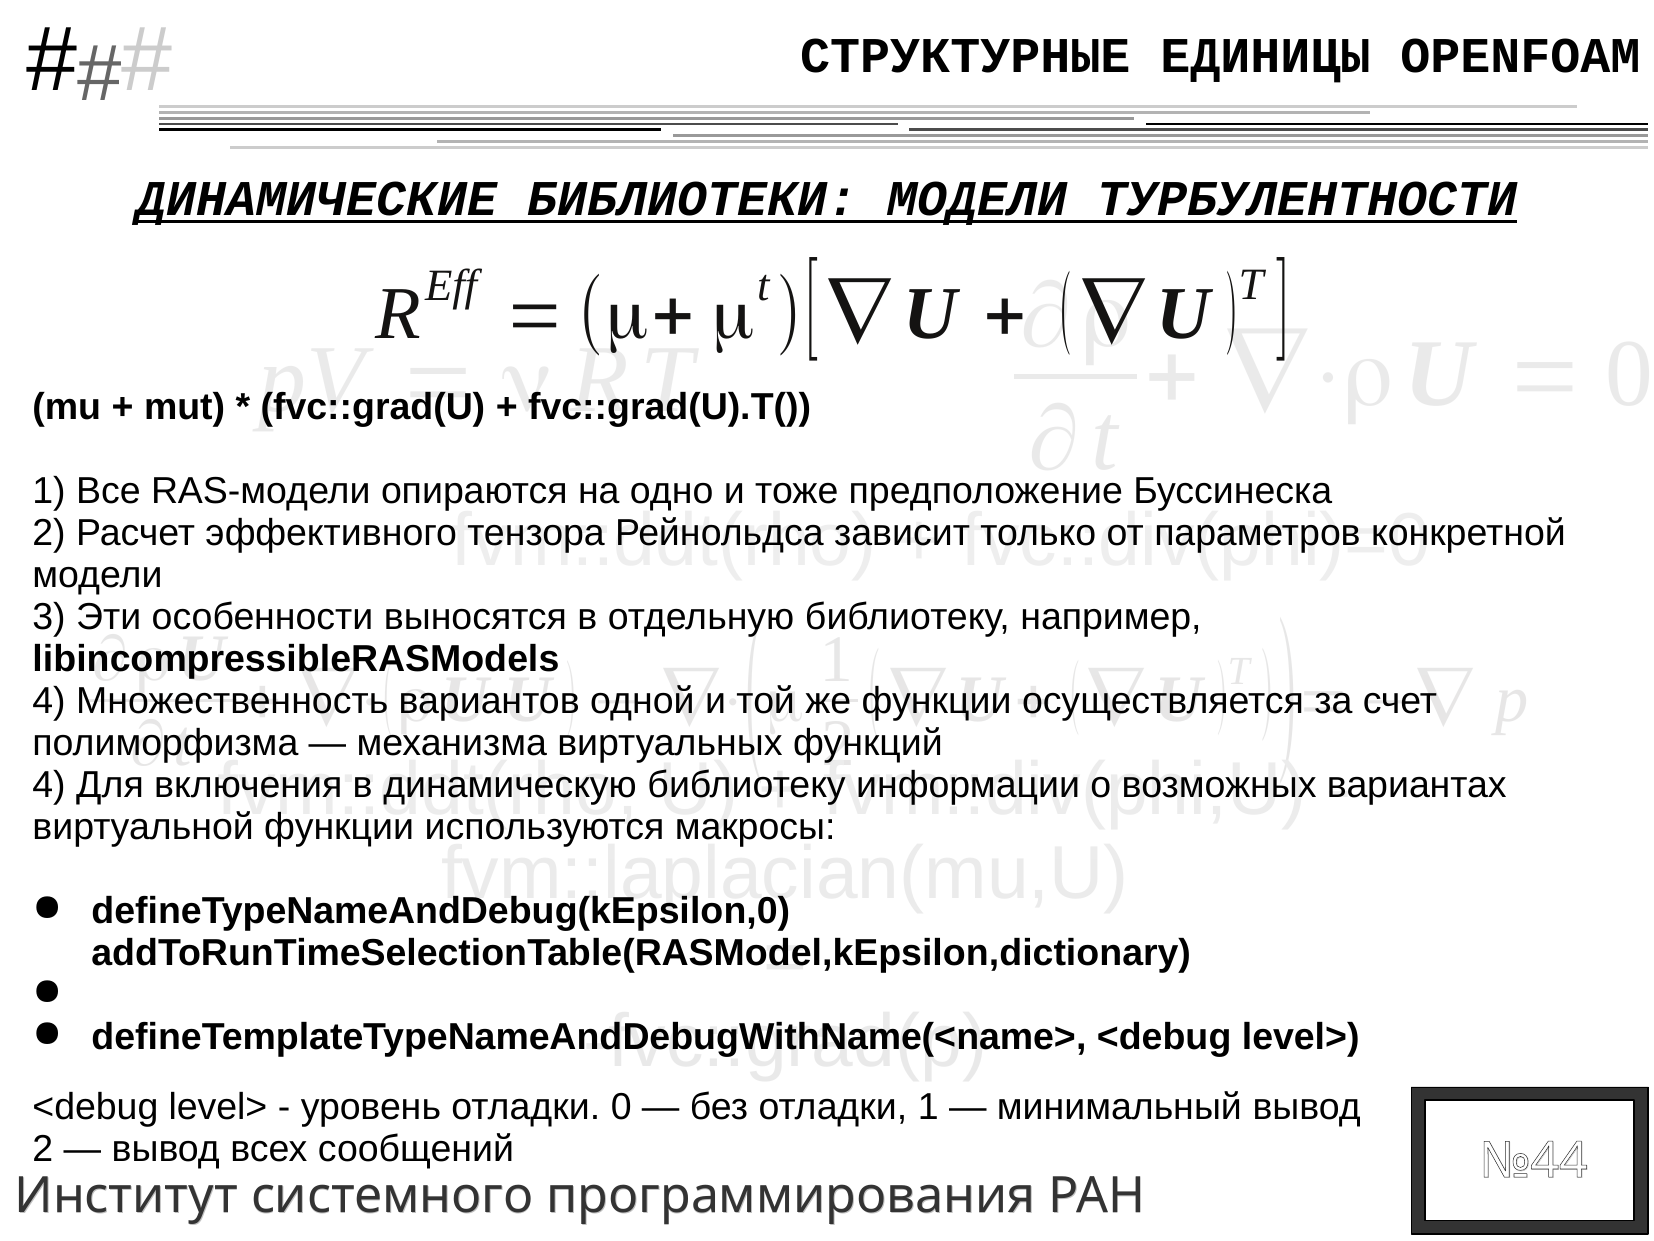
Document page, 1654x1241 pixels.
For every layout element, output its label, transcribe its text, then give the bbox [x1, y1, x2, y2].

title ДИНАМИЧЕСКИЕ БИБЛИОТЕКИ: МОДЕЛИ ТУРБУЛЕНТНОСТИ [0, 147, 1654, 257]
text_box (mu + mut) * (fvc::grad(U) + fvc::grad(U).T()) 1) Все RAS-модели опираются на одно и тоже предположение Буссинеска 2) Расчет эффективного тензора Рейнольдса зависит только от параметров конкретной модели 3) Эти особенности выносятся в отдельную библиотеку, например, libincompressibleRASModels 4) Множественность вариантов одной и той же функции осуществляется за счет полиморфизма — механизма виртуальных функций 4) Для включения в динамическую библиотеку информации о возможных вариантах виртуальной функции используются макросы: defineTypeNameAndDebug(kEpsilon,0) addToRunTimeSelectionTable(RASModel,kEpsilon,dictionary) defineTemplateTypeNameAndDebugWithName(<name>, <debug level>) <debug level> - уровень отладки. 0 — без отладки, 1 — минимальный вывод 2 — вывод всех сообщений [17, 377, 1636, 1177]
chart [363, 254, 1295, 365]
